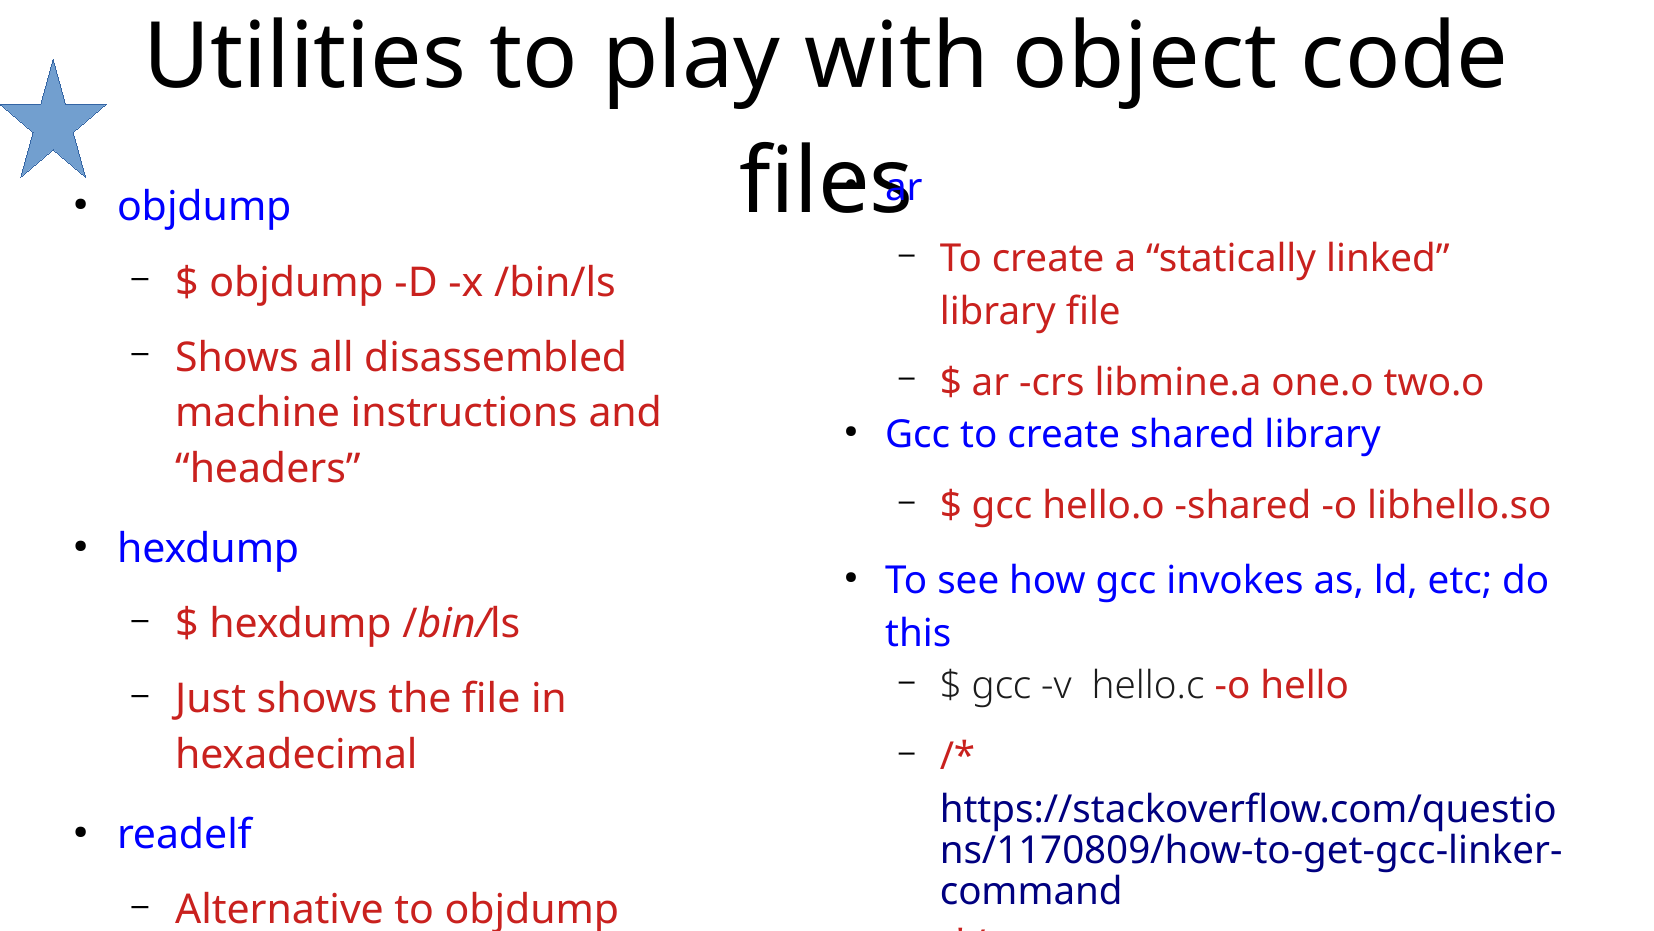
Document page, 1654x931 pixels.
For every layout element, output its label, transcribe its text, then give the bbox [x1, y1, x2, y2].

title Utilities to play with object code files [82, 7, 1571, 222]
list ar To create a “statically linked” library file $ ar -crs libmine.a one.o two.o Gcc to create shared library $ gcc hello.o -shared -o libhello.so To see how gcc invokes as, ld, etc; do this $ gcc -v hello.c -o hello /* https://stackoverflow.com/questions/1170809/how-to-get-gcc-linker-command */ [830, 159, 1566, 928]
text_box [0, 59, 107, 178]
list objdump $ objdump -D -x /bin/ls Shows all disassembled machine instructions and “headers” hexdump $ hexdump /bin/ls Just shows the file in hexadecimal readelf Alternative to objdump [59, 177, 794, 931]
